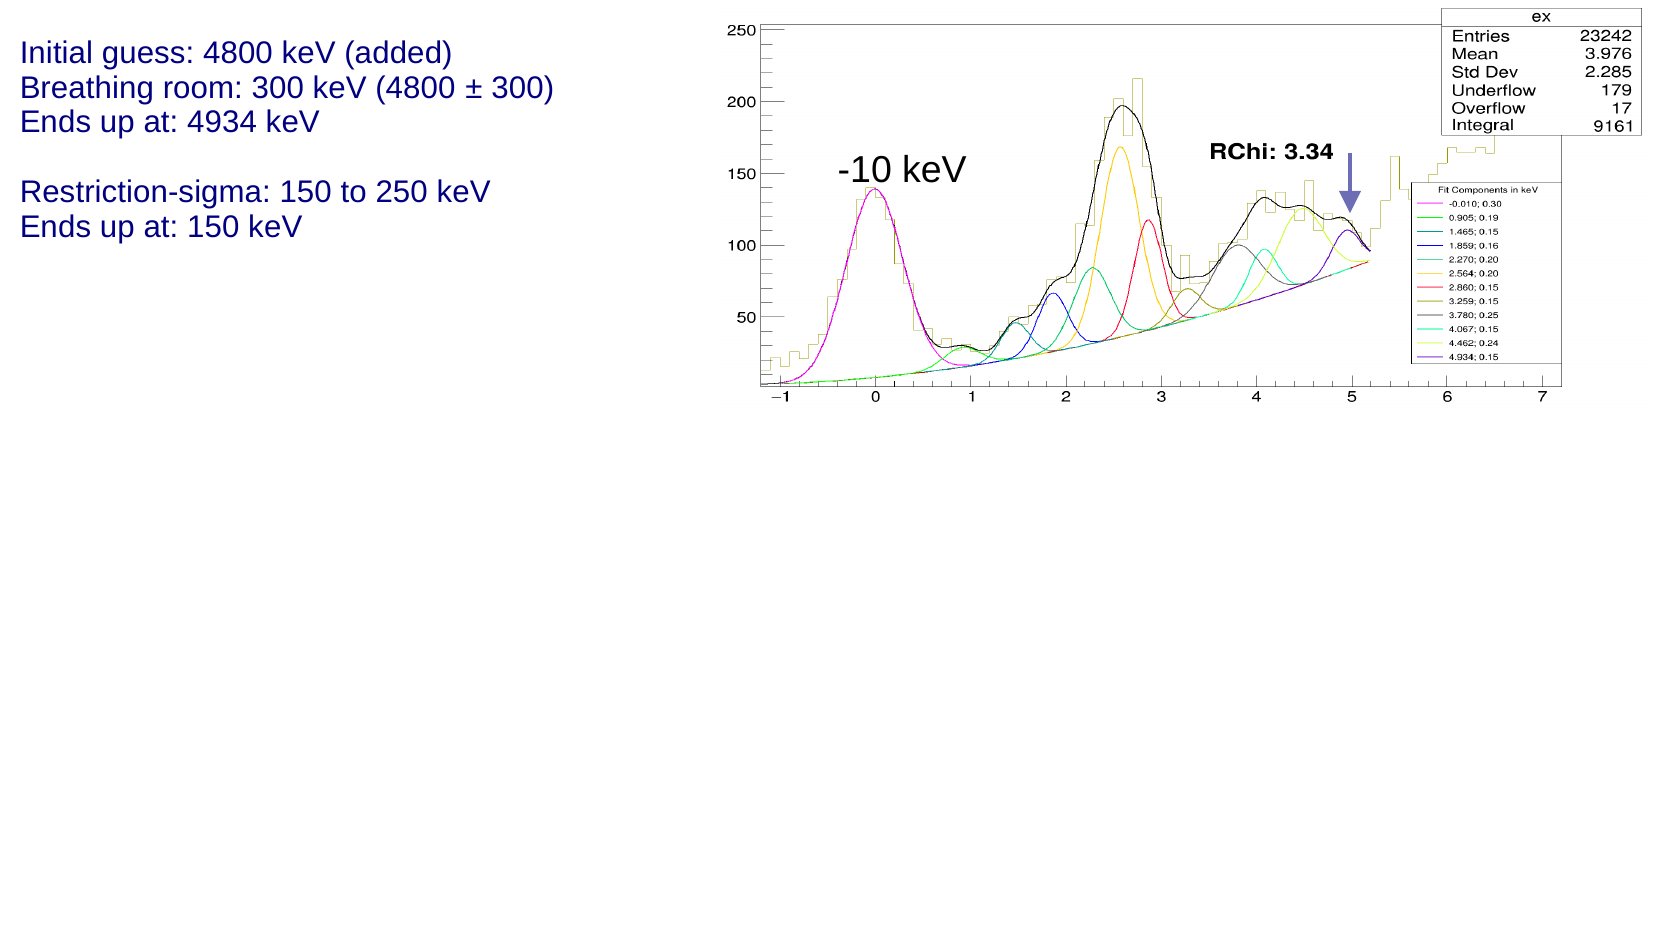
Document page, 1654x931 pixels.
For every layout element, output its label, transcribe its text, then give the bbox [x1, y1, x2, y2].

text_box -10 keV [822, 140, 1005, 221]
text_box Initial guess: 4800 keV (added) Breathing room: 300 keV (4800 ± 300) Ends up at: 4934 keV Restriction-sigma: 150 to 250 keV Ends up at: 150 keV [5, 27, 601, 328]
picture [714, 2, 1652, 414]
